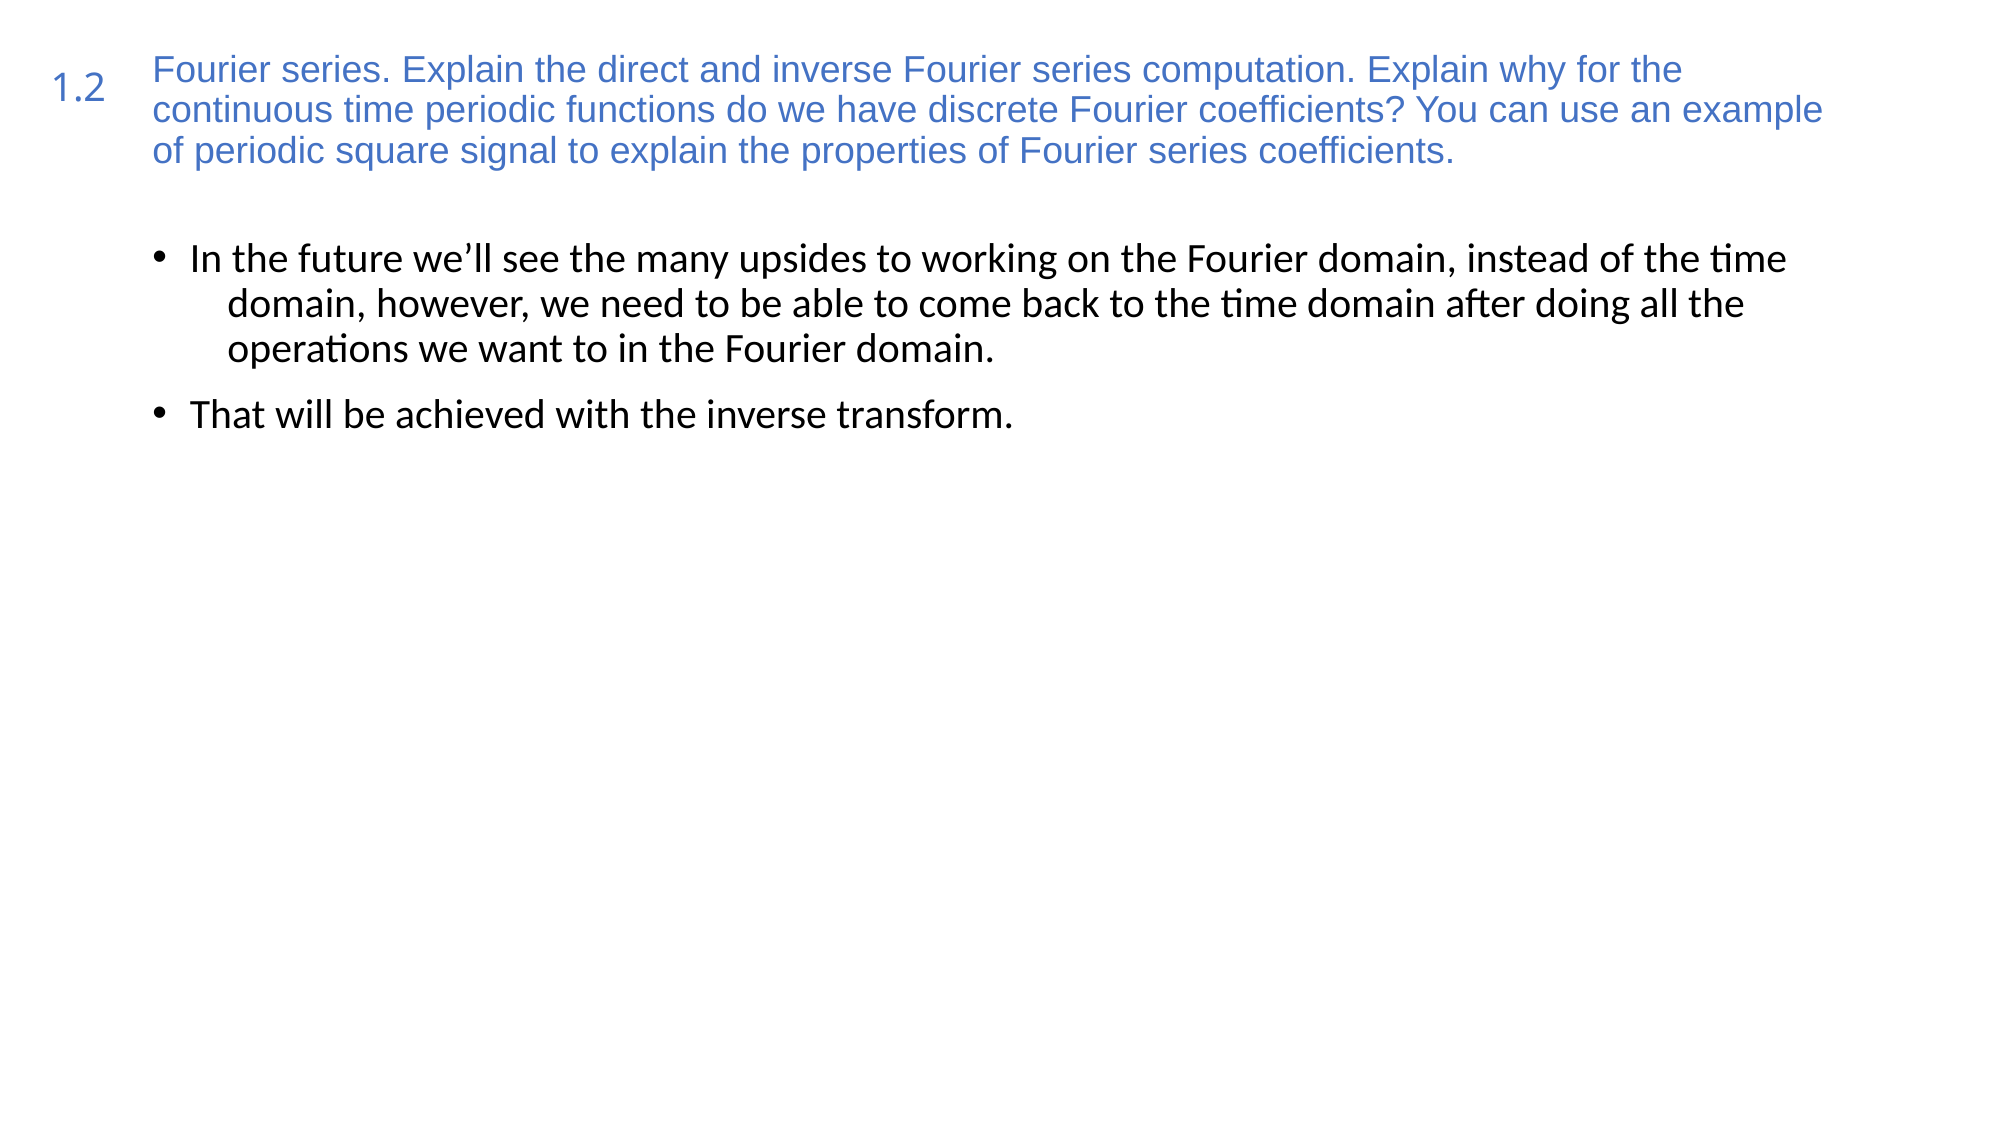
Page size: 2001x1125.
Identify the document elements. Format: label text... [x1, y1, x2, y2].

title Fourier series. Explain the direct and inverse Fourier series computation. Explain why for the continuous time periodic functions do we have discrete Fourier coefficients? You can use an example of periodic square signal to explain the properties of Fourier series coefficients. [137, 42, 1863, 135]
list In the future we’ll see the many upsides to working on the Fourier domain, instead of the time domain, however, we need to be able to come back to the time domain after doing all the operations we want to in the Fourier domain. That will be achieved with the inverse transform. [137, 228, 1863, 511]
text_box 1.2 [35, 46, 129, 131]
